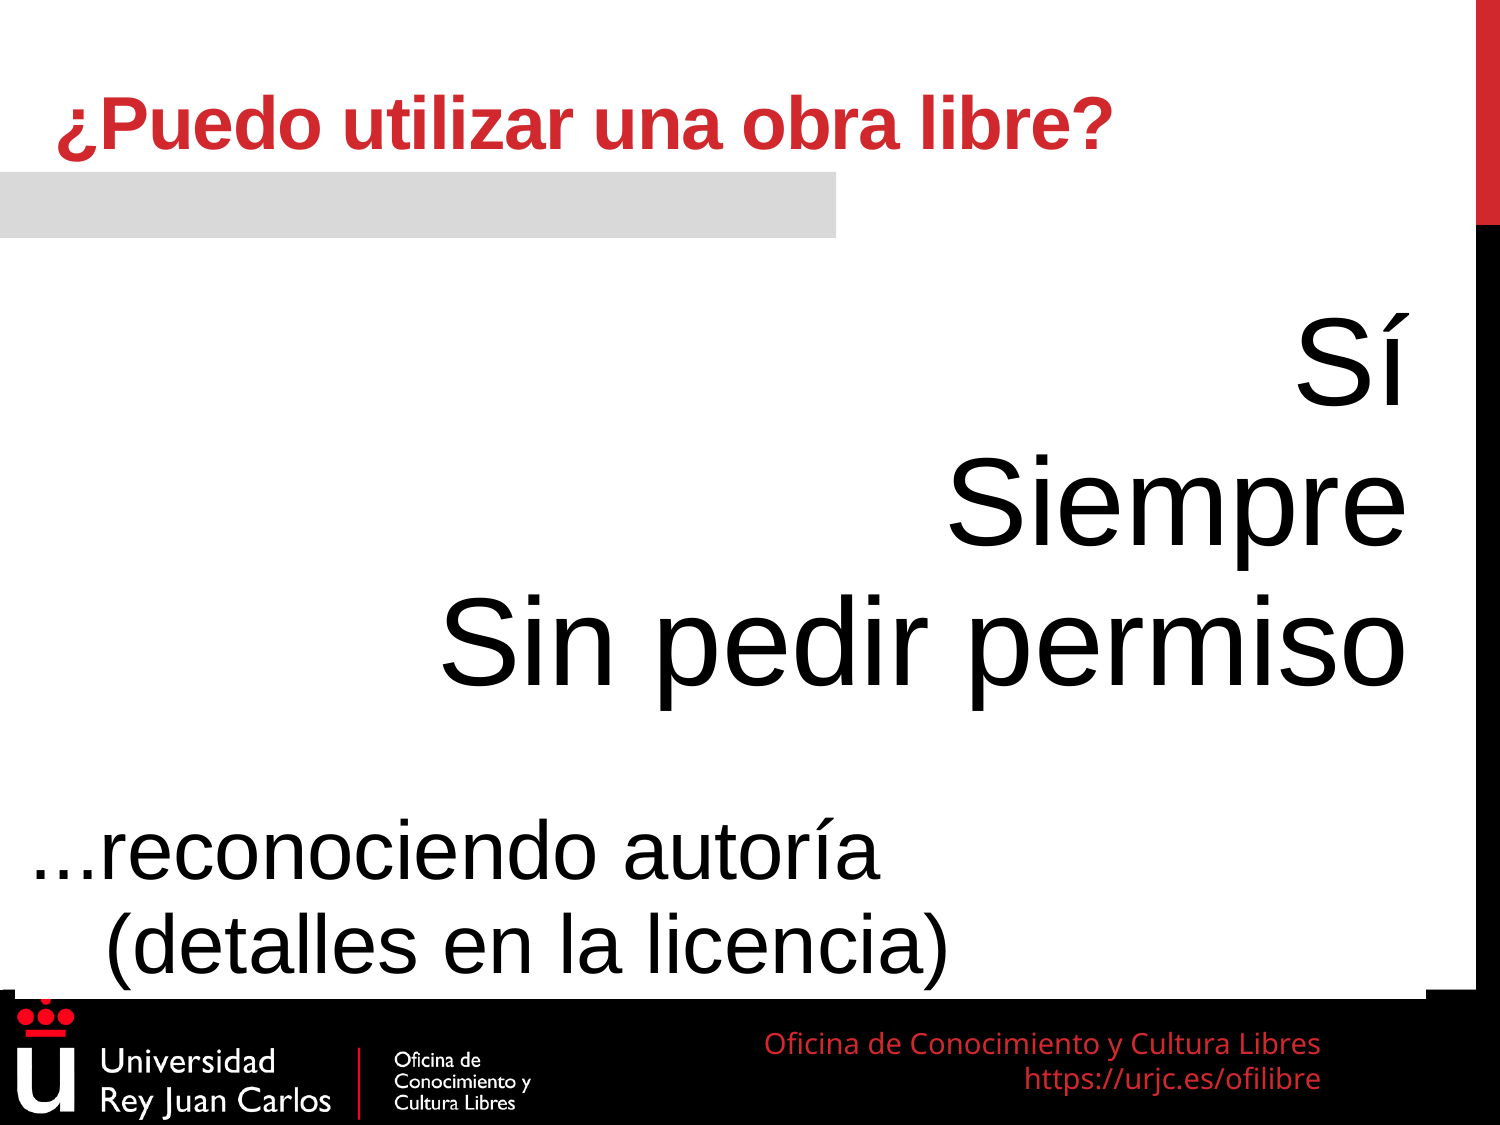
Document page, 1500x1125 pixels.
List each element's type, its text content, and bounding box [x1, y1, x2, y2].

text_box Sí Siempre Sin pedir permiso ...reconociendo autoría (detalles en la licencia) [15, 285, 1426, 999]
text_box ¿Puedo utilizar una obra libre? [39, 24, 1366, 172]
text_box [0, 171, 837, 238]
title [75, 172, 1026, 250]
picture [17, 999, 531, 1120]
